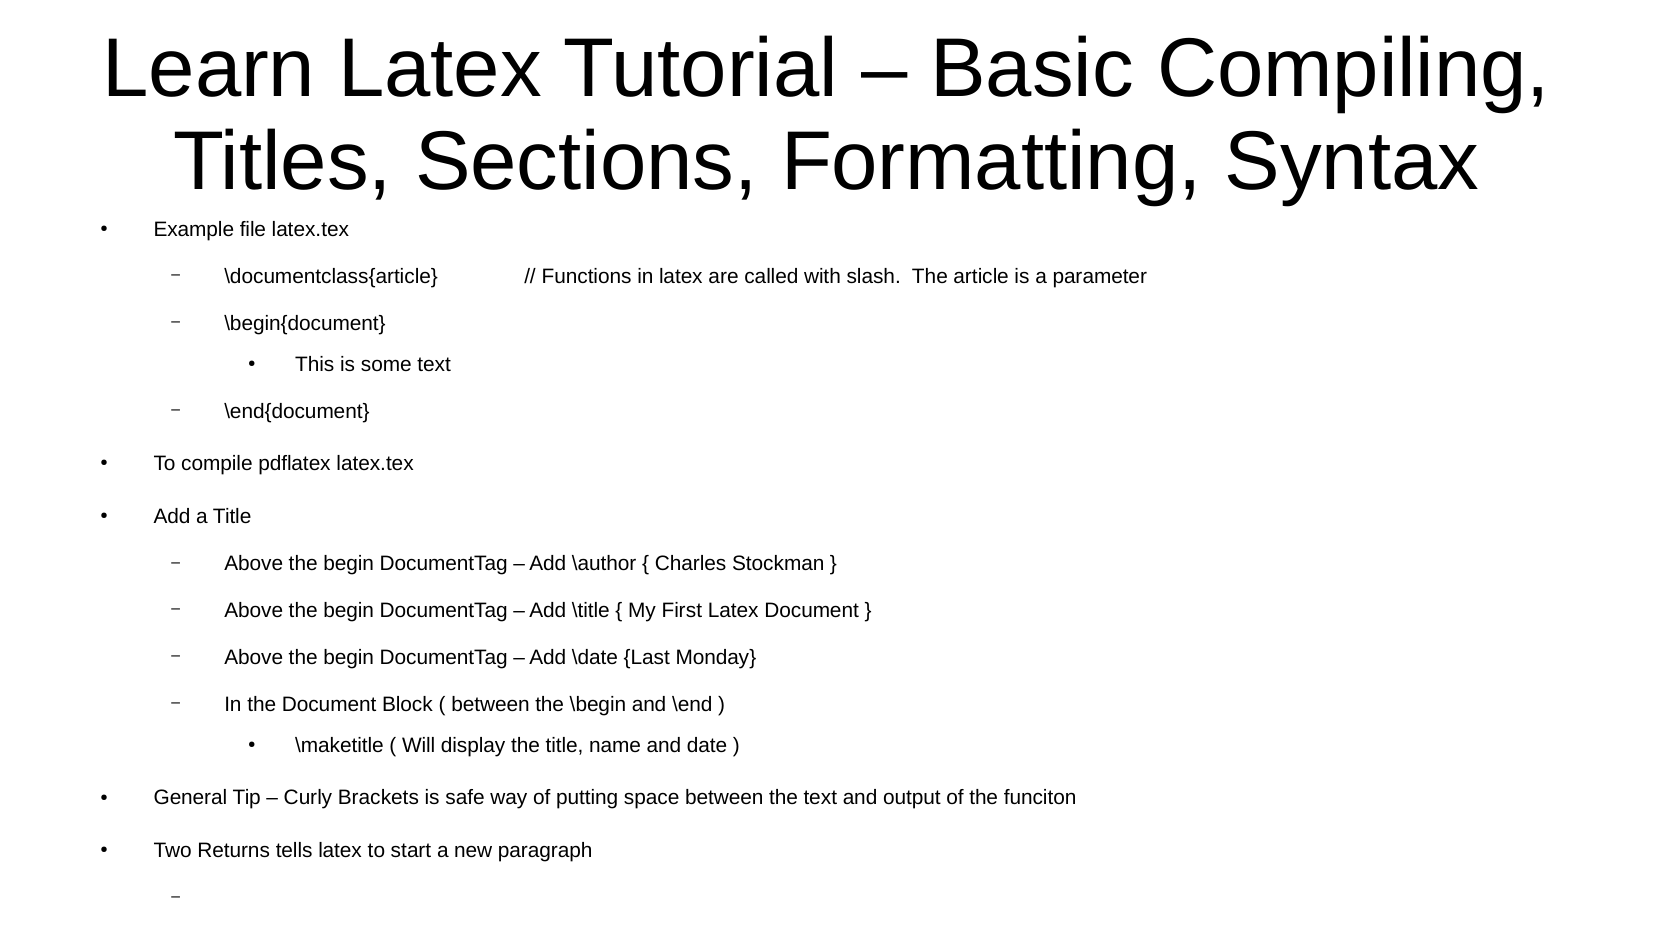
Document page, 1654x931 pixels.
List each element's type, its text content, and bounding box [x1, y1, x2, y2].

list Example file latex.tex \documentclass{article} // Functions in latex are called with slash. The article is a parameter \begin{document} This is some text \end{document} To compile pdflatex latex.tex Add a Title Above the begin DocumentTag – Add \author { Charles Stockman } Above the begin DocumentTag – Add \title { My First Latex Document } Above the begin DocumentTag – Add \date {Last Monday} In the Document Block ( between the \begin and \end ) \maketitle ( Will display the title, name and date ) General Tip – Curly Brackets is safe way of putting space between the text and output of the funciton Two Returns tells latex to start a new paragraph [82, 217, 1591, 916]
title Learn Latex Tutorial – Basic Compiling, Titles, Sections, Formatting, Syntax [82, 21, 1571, 208]
